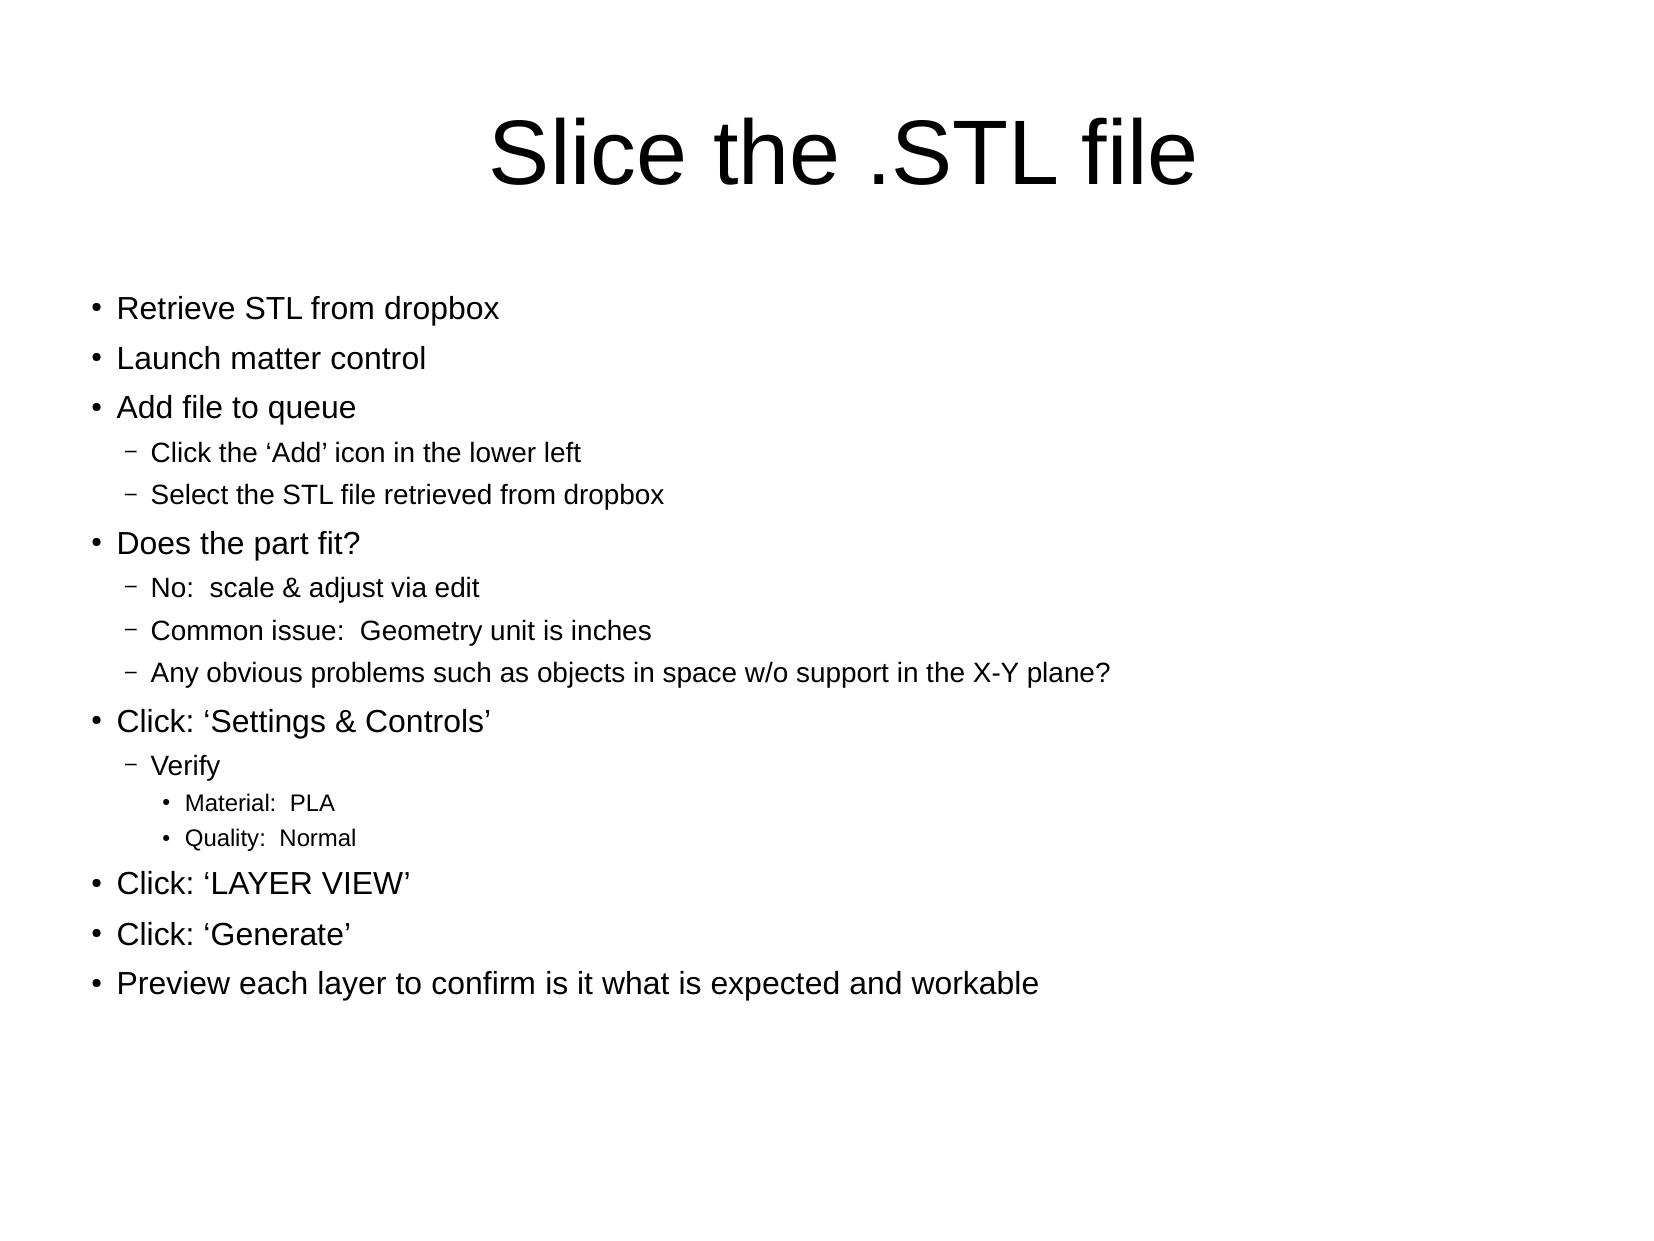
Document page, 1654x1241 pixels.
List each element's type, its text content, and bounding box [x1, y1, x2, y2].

list Retrieve STL from dropbox Launch matter control Add file to queue Click the ‘Add’ icon in the lower left Select the STL file retrieved from dropbox Does the part fit? No: scale & adjust via edit Common issue: Geometry unit is inches Any obvious problems such as objects in space w/o support in the X-Y plane? Click: ‘Settings & Controls’ Verify Material: PLA Quality: Normal Click: ‘LAYER VIEW’ Click: ‘Generate’ Preview each layer to confirm is it what is expected and workable [82, 290, 1571, 1010]
title Slice the .STL file [82, 49, 1571, 257]
